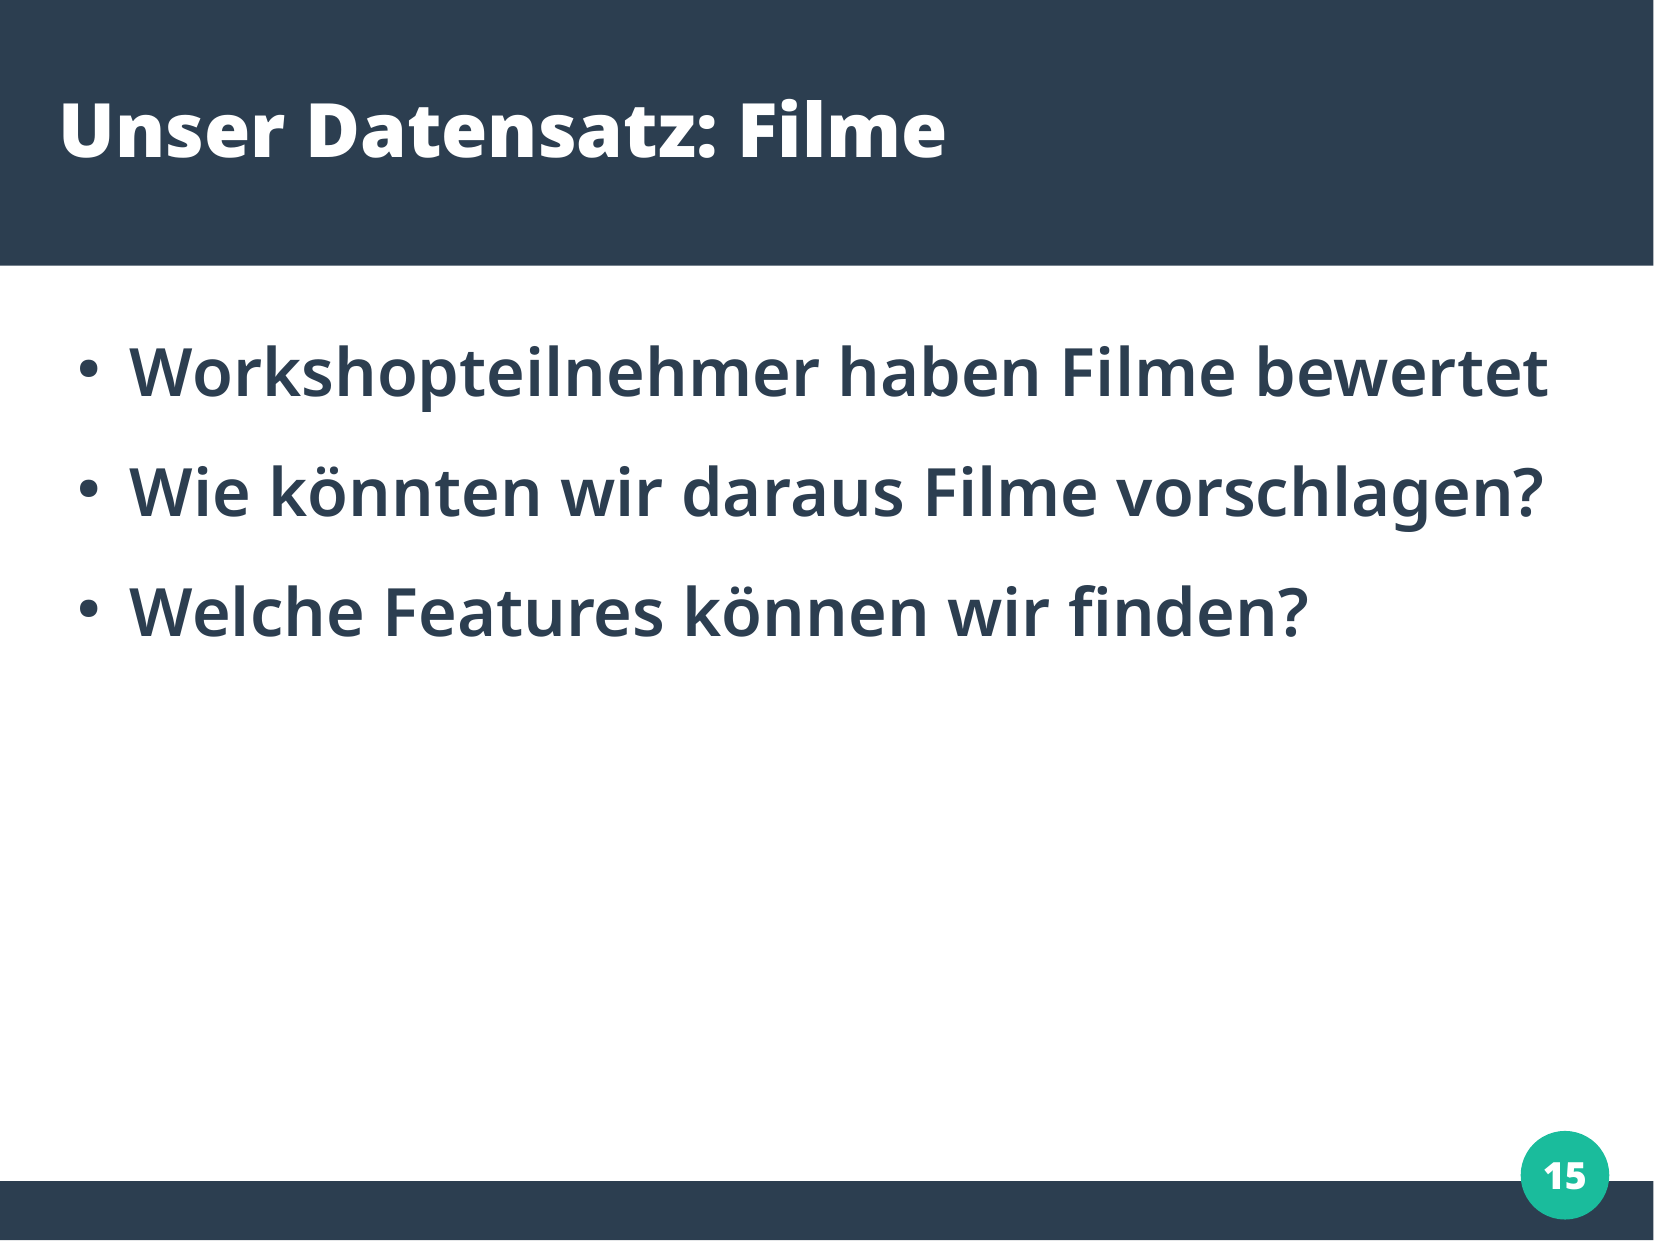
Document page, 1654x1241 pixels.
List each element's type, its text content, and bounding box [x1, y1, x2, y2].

title Unser Datensatz: Filme [59, 49, 1595, 207]
list Workshopteilnehmer haben Filme bewertet Wie könnten wir daraus Filme vorschlagen? Welche Features können wir finden? [59, 324, 1595, 1152]
